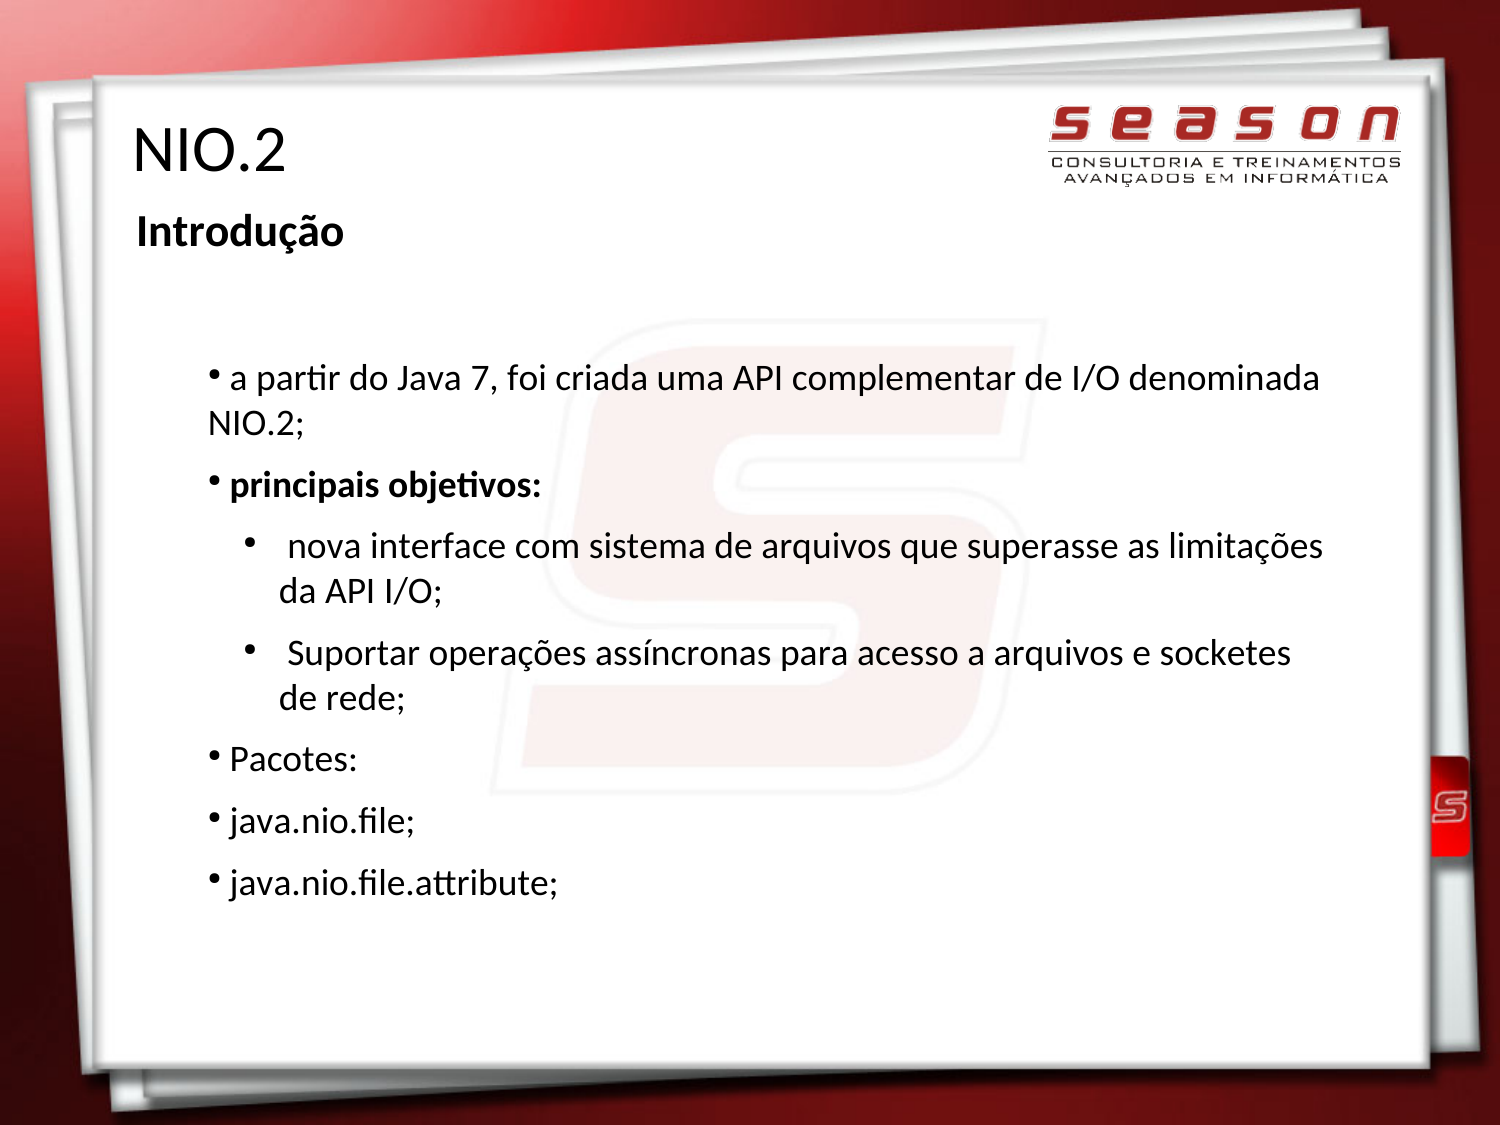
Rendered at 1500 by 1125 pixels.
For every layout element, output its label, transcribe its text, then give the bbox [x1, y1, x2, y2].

title NIO.2 [118, 33, 1394, 257]
text_box a partir do Java 7, foi criada uma API complementar de I/O denominada NIO.2; principais objetivos: nova interface com sistema de arquivos que superasse as limitações da API I/O; Suportar operações assíncronas para acesso a arquivos e socketes de rede; Pacotes: java.nio.file; java.nio.file.attribute; [207, 352, 1328, 903]
picture [0, 0, 1500, 1125]
text_box Introdução [119, 200, 1240, 256]
